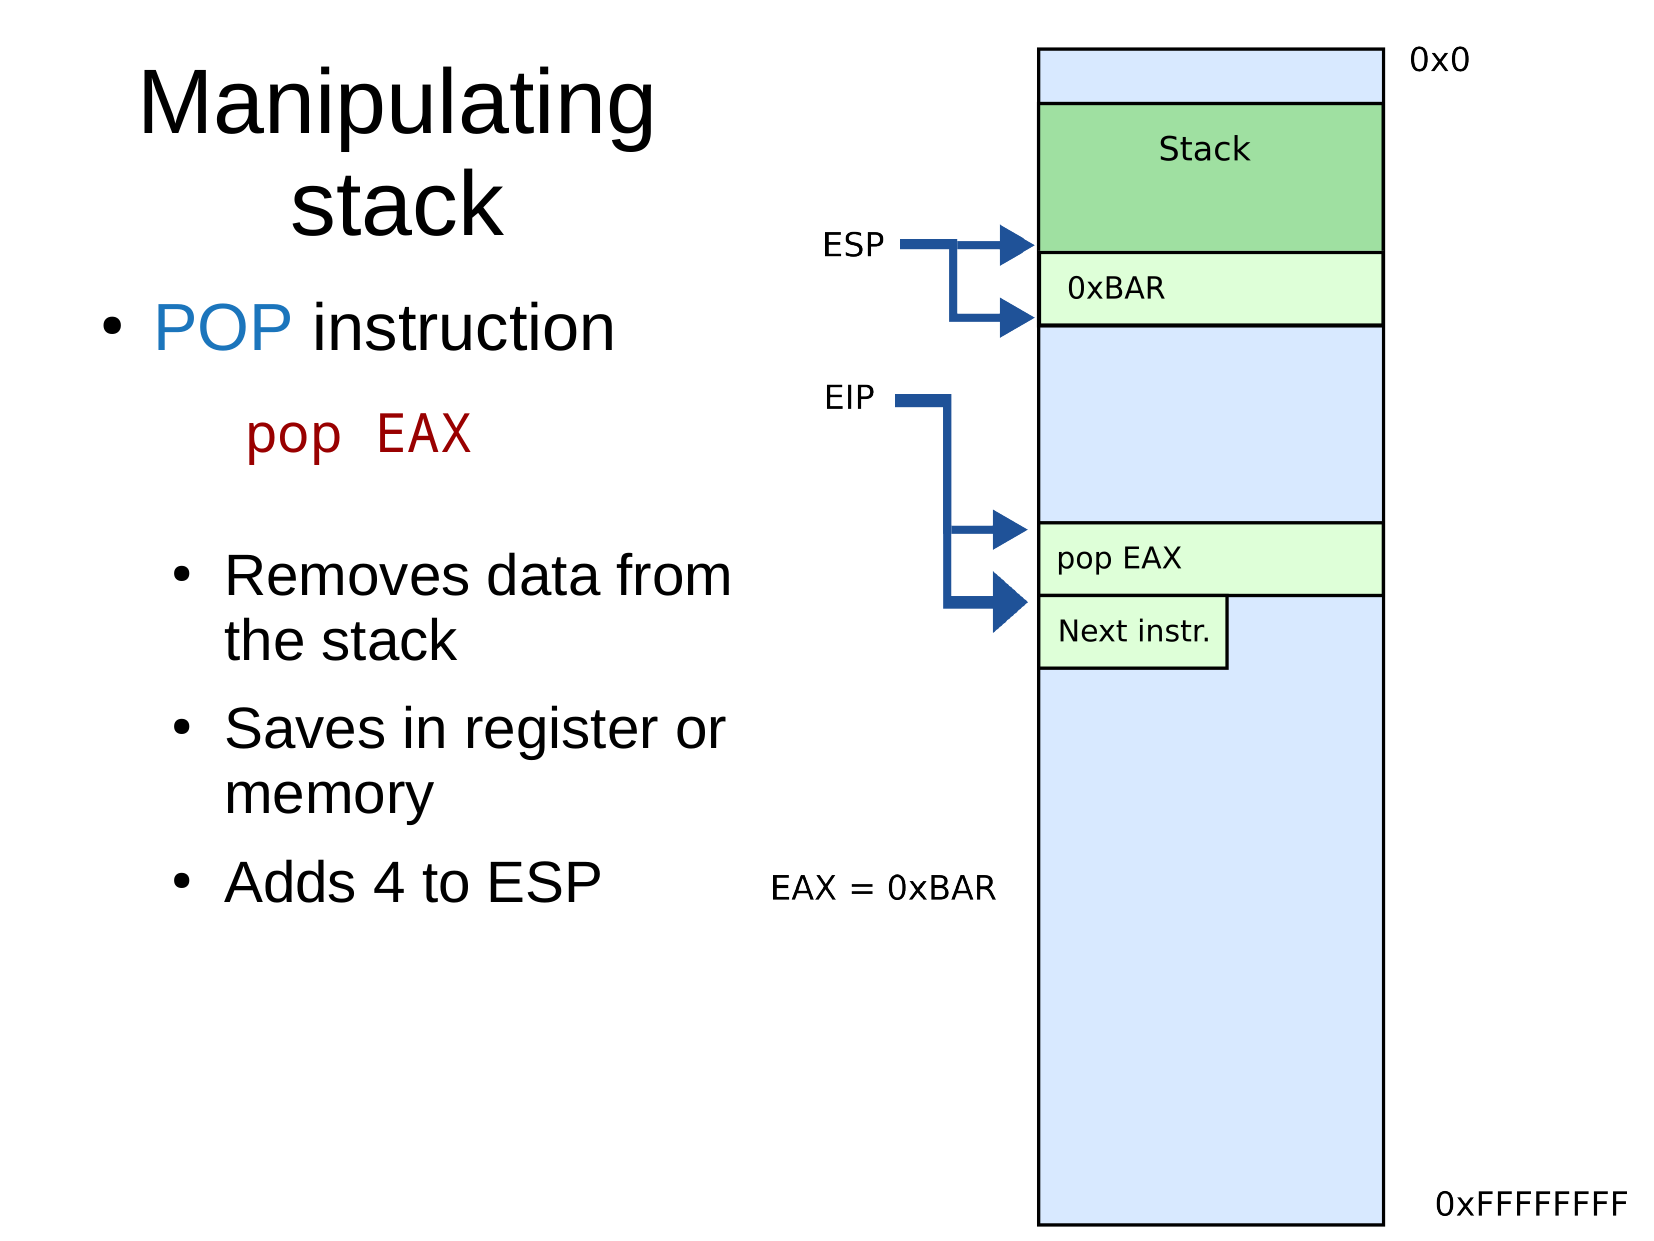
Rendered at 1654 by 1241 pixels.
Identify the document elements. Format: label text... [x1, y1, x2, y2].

picture [773, 37, 1627, 1237]
list POP instruction pop EAX Removes data from the stack Saves in register or memory Adds 4 to ESP [82, 290, 751, 1109]
title Manipulating stack [82, 49, 713, 257]
